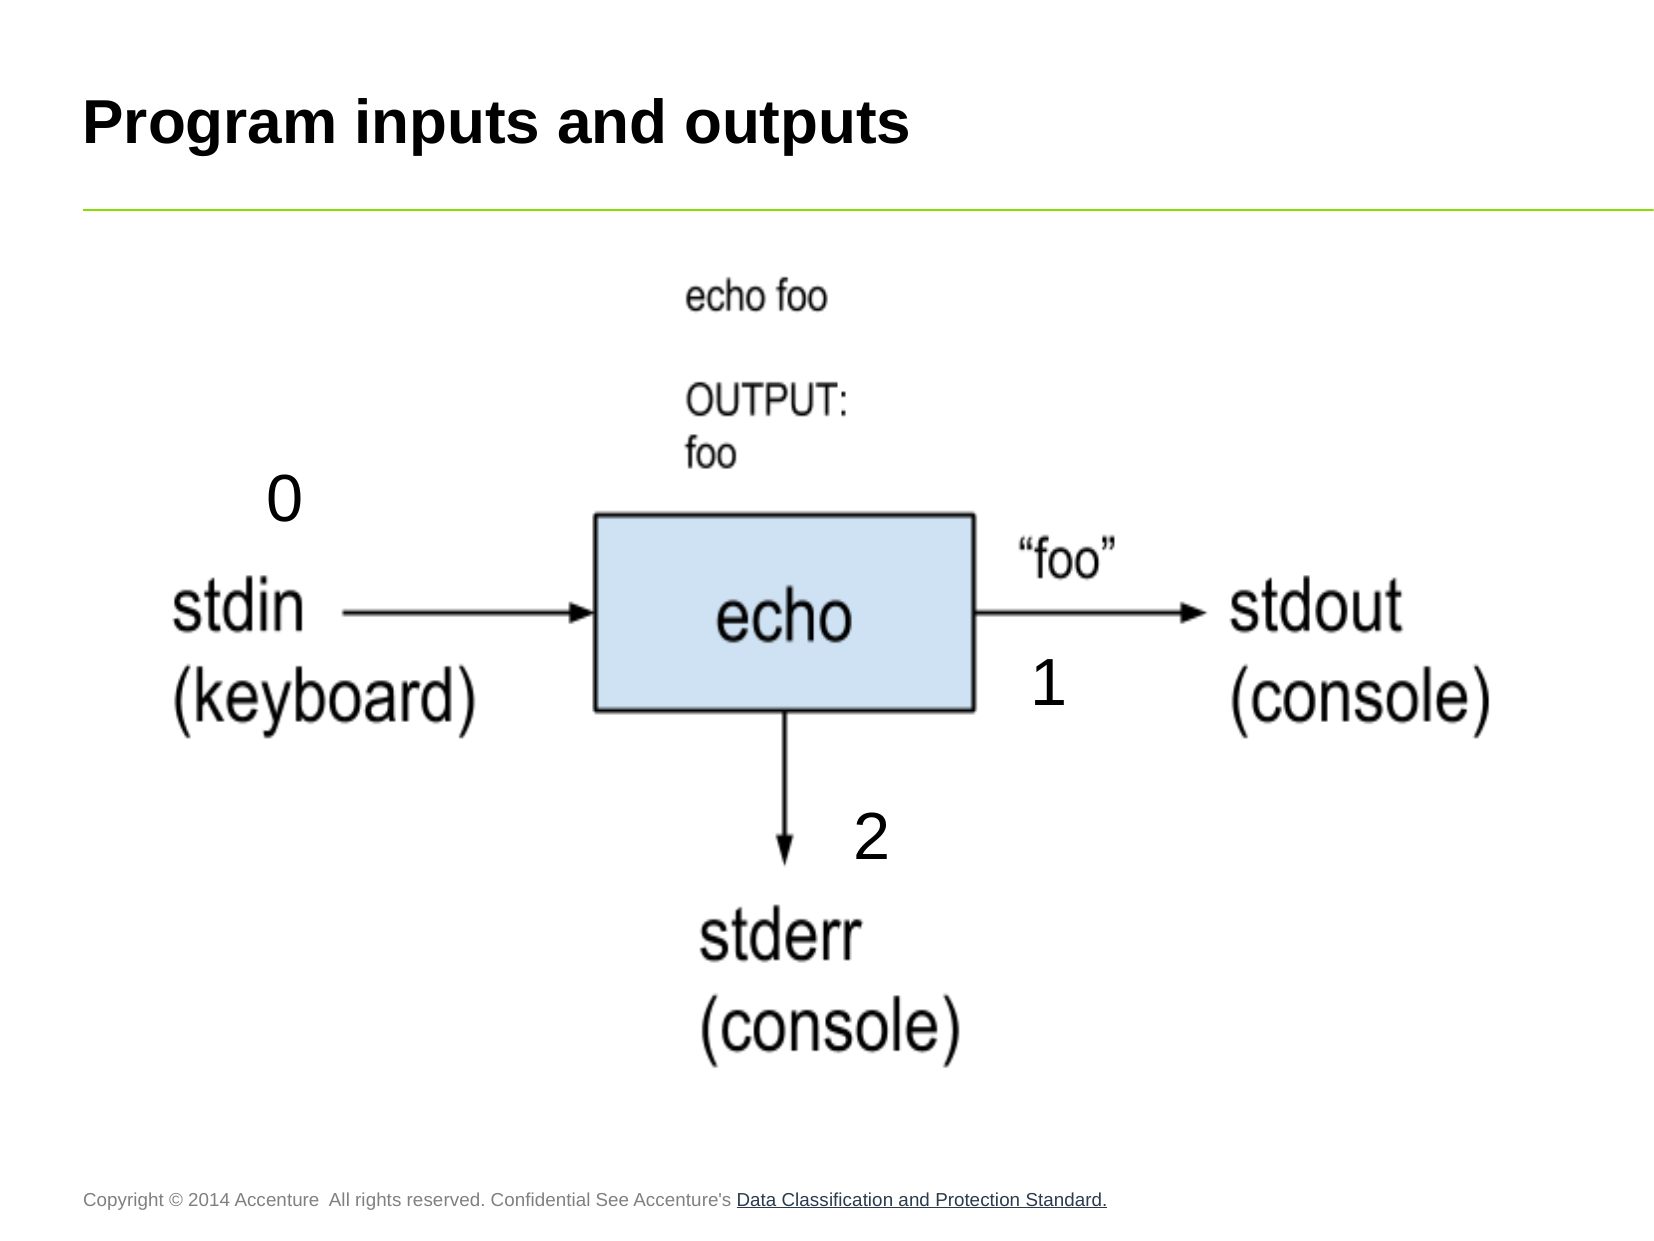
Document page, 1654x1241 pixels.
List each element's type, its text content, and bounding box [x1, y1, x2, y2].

text_box 2 [838, 791, 906, 886]
picture [153, 247, 1527, 1111]
title Program inputs and outputs [82, 67, 1571, 177]
text_box 1 [1015, 637, 1083, 728]
text_box 0 [251, 453, 319, 544]
